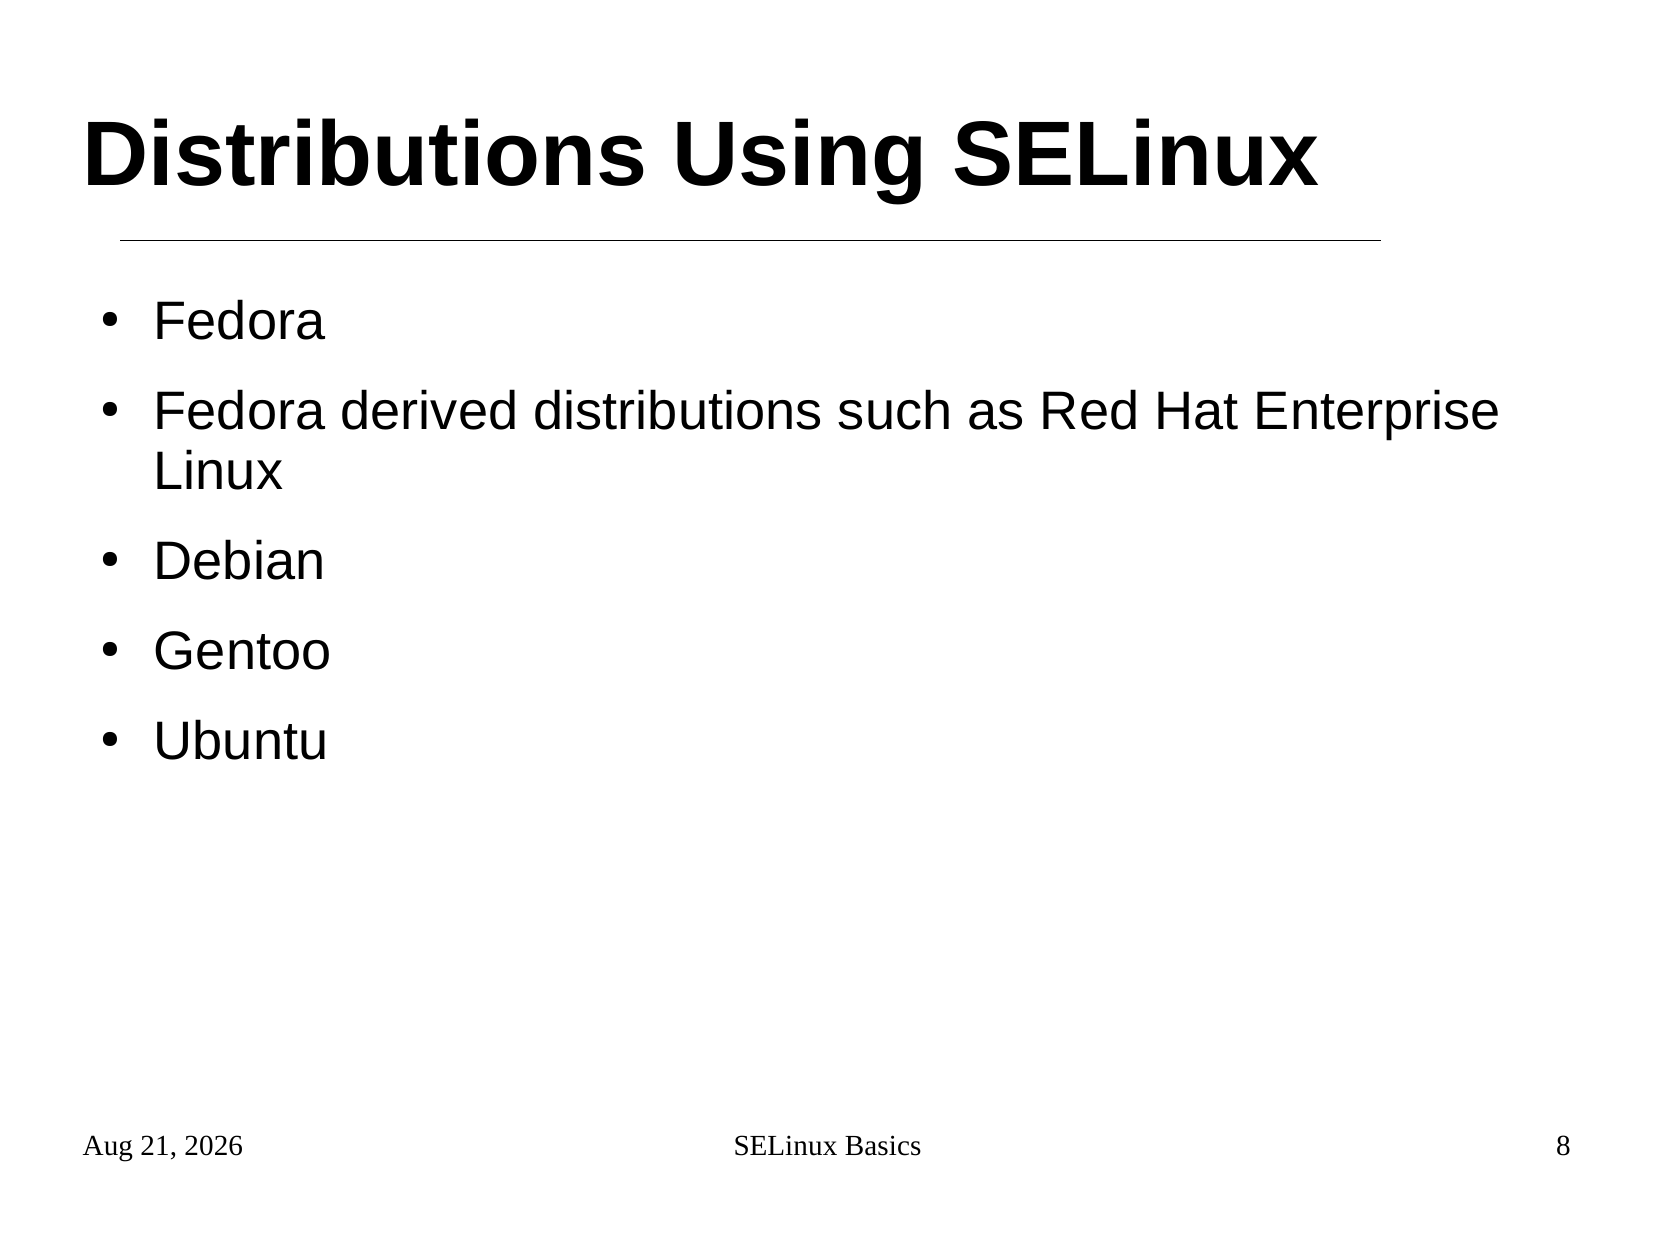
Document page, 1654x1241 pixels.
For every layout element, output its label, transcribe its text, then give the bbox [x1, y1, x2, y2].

title Distributions Using SELinux [82, 51, 1351, 257]
list Fedora Fedora derived distributions such as Red Hat Enterprise Linux Debian Gentoo Ubuntu [82, 290, 1571, 1010]
